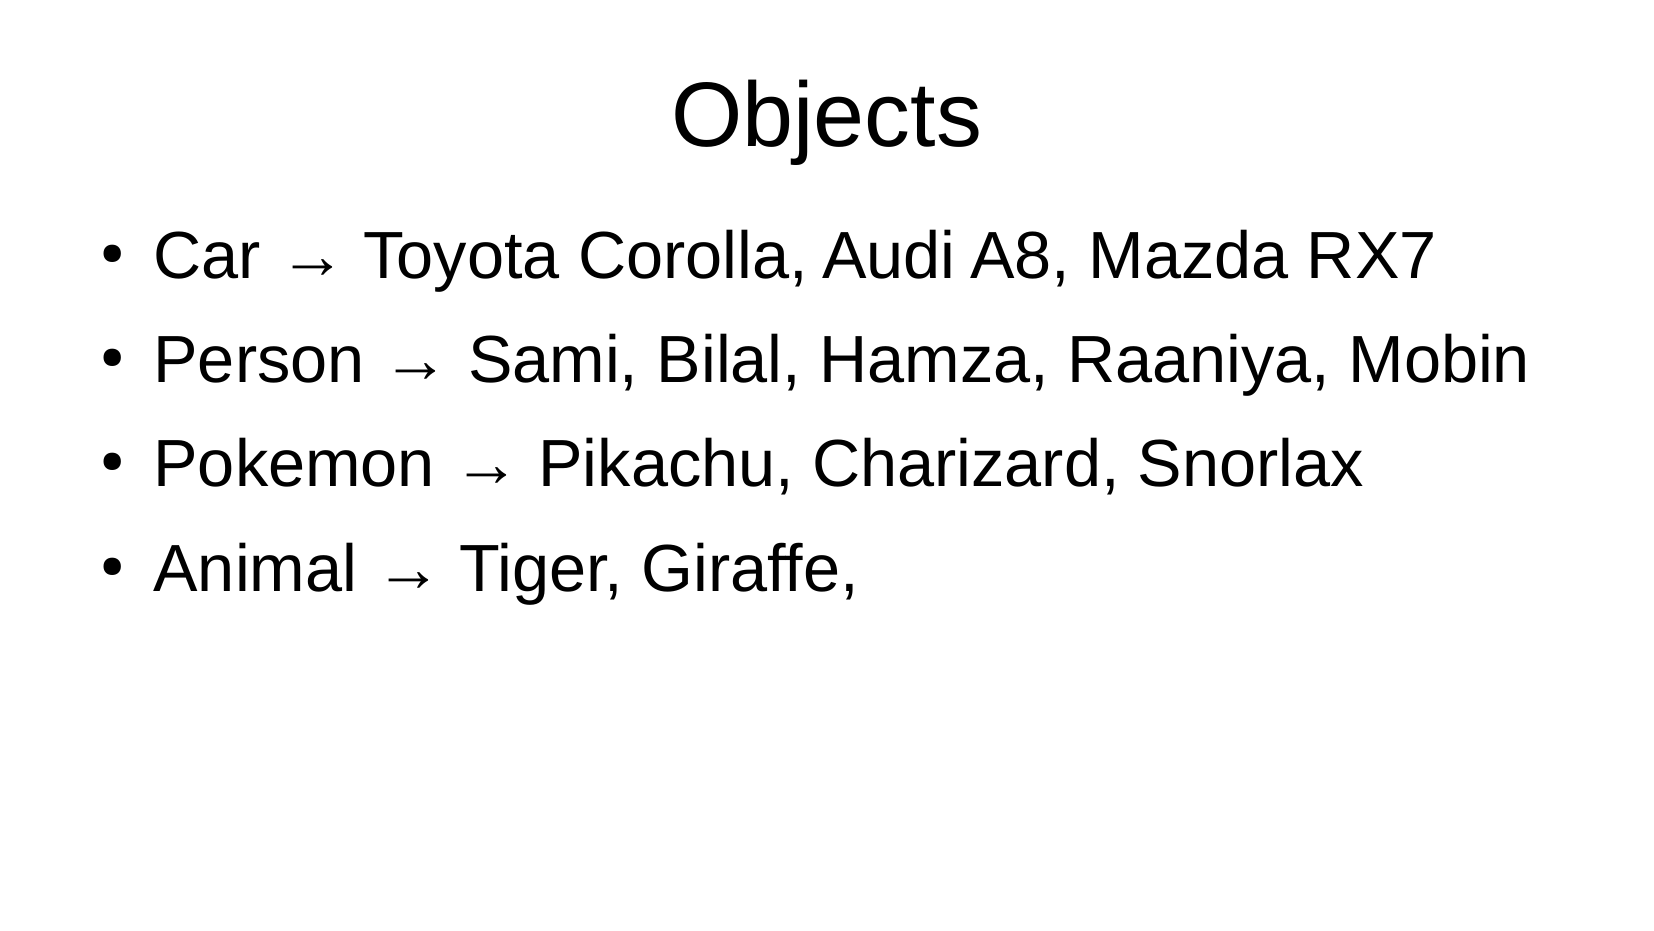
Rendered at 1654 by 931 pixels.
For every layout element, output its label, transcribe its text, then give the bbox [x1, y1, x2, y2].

list Car → Toyota Corolla, Audi A8, Mazda RX7 Person → Sami, Bilal, Hamza, Raaniya, Mobin Pokemon → Pikachu, Charizard, Snorlax Animal → Tiger, Giraffe, [82, 217, 1571, 758]
title Objects [82, 37, 1571, 193]
